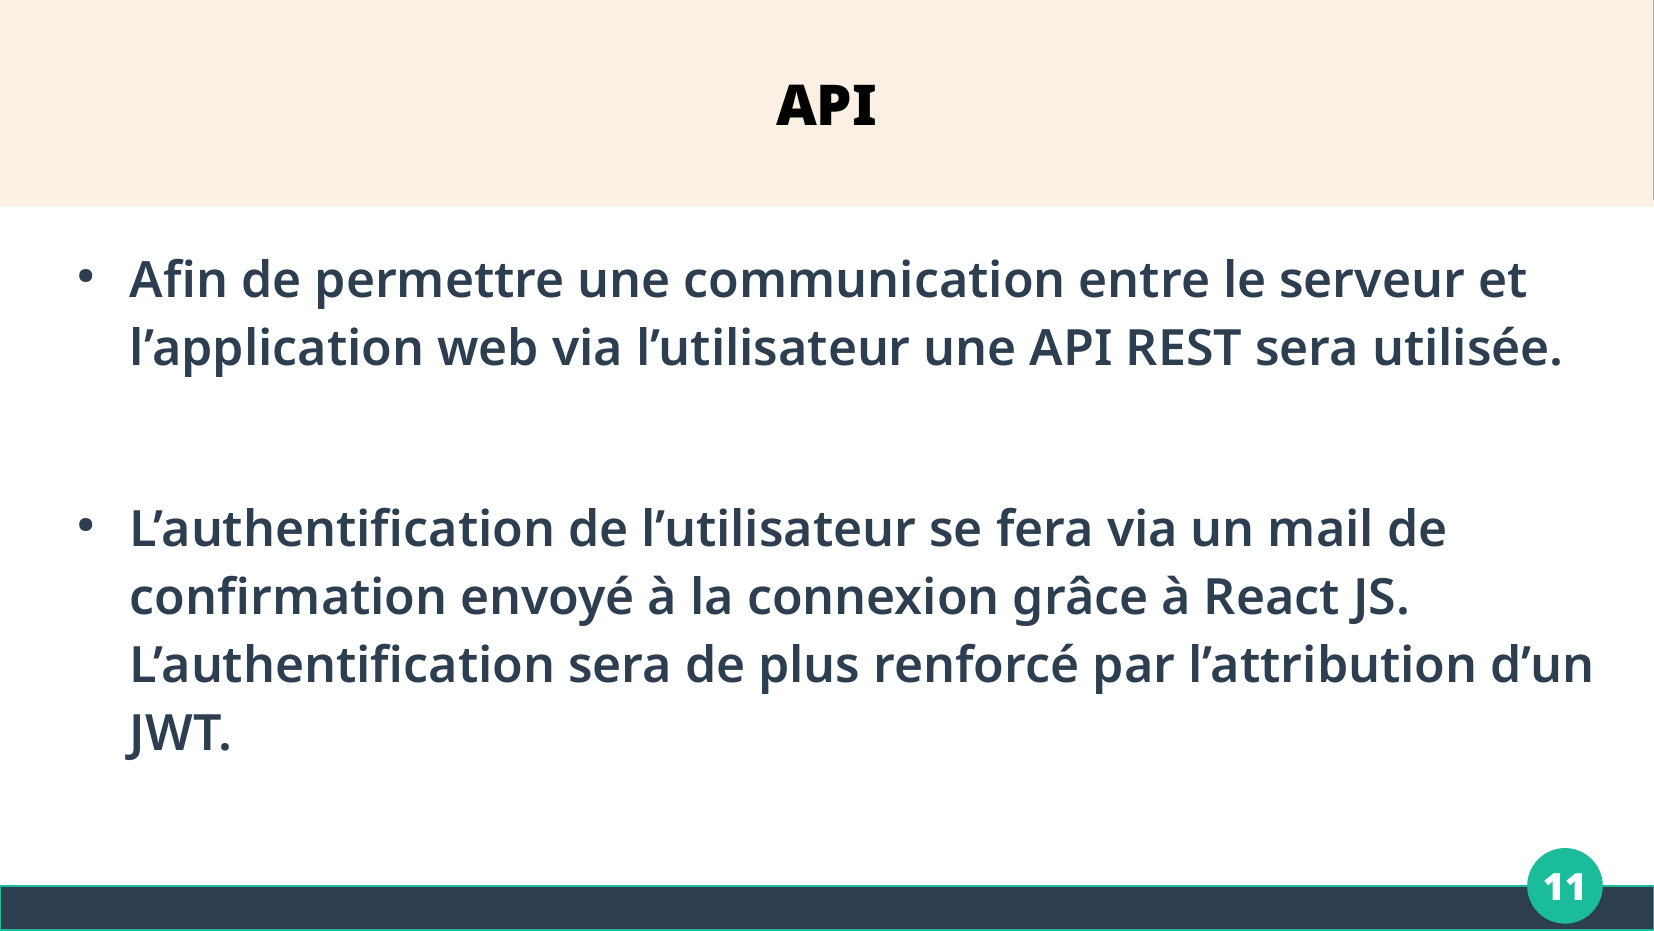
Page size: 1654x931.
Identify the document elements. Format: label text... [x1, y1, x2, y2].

list Afin de permettre une communication entre le serveur et l’application web via l’utilisateur une API REST sera utilisée. L’authentification de l’utilisateur se fera via un mail de confirmation envoyé à la connexion grâce à React JS. L’authentification sera de plus renforcé par l’attribution d’un JWT. [59, 243, 1595, 864]
title API [0, 0, 1654, 207]
